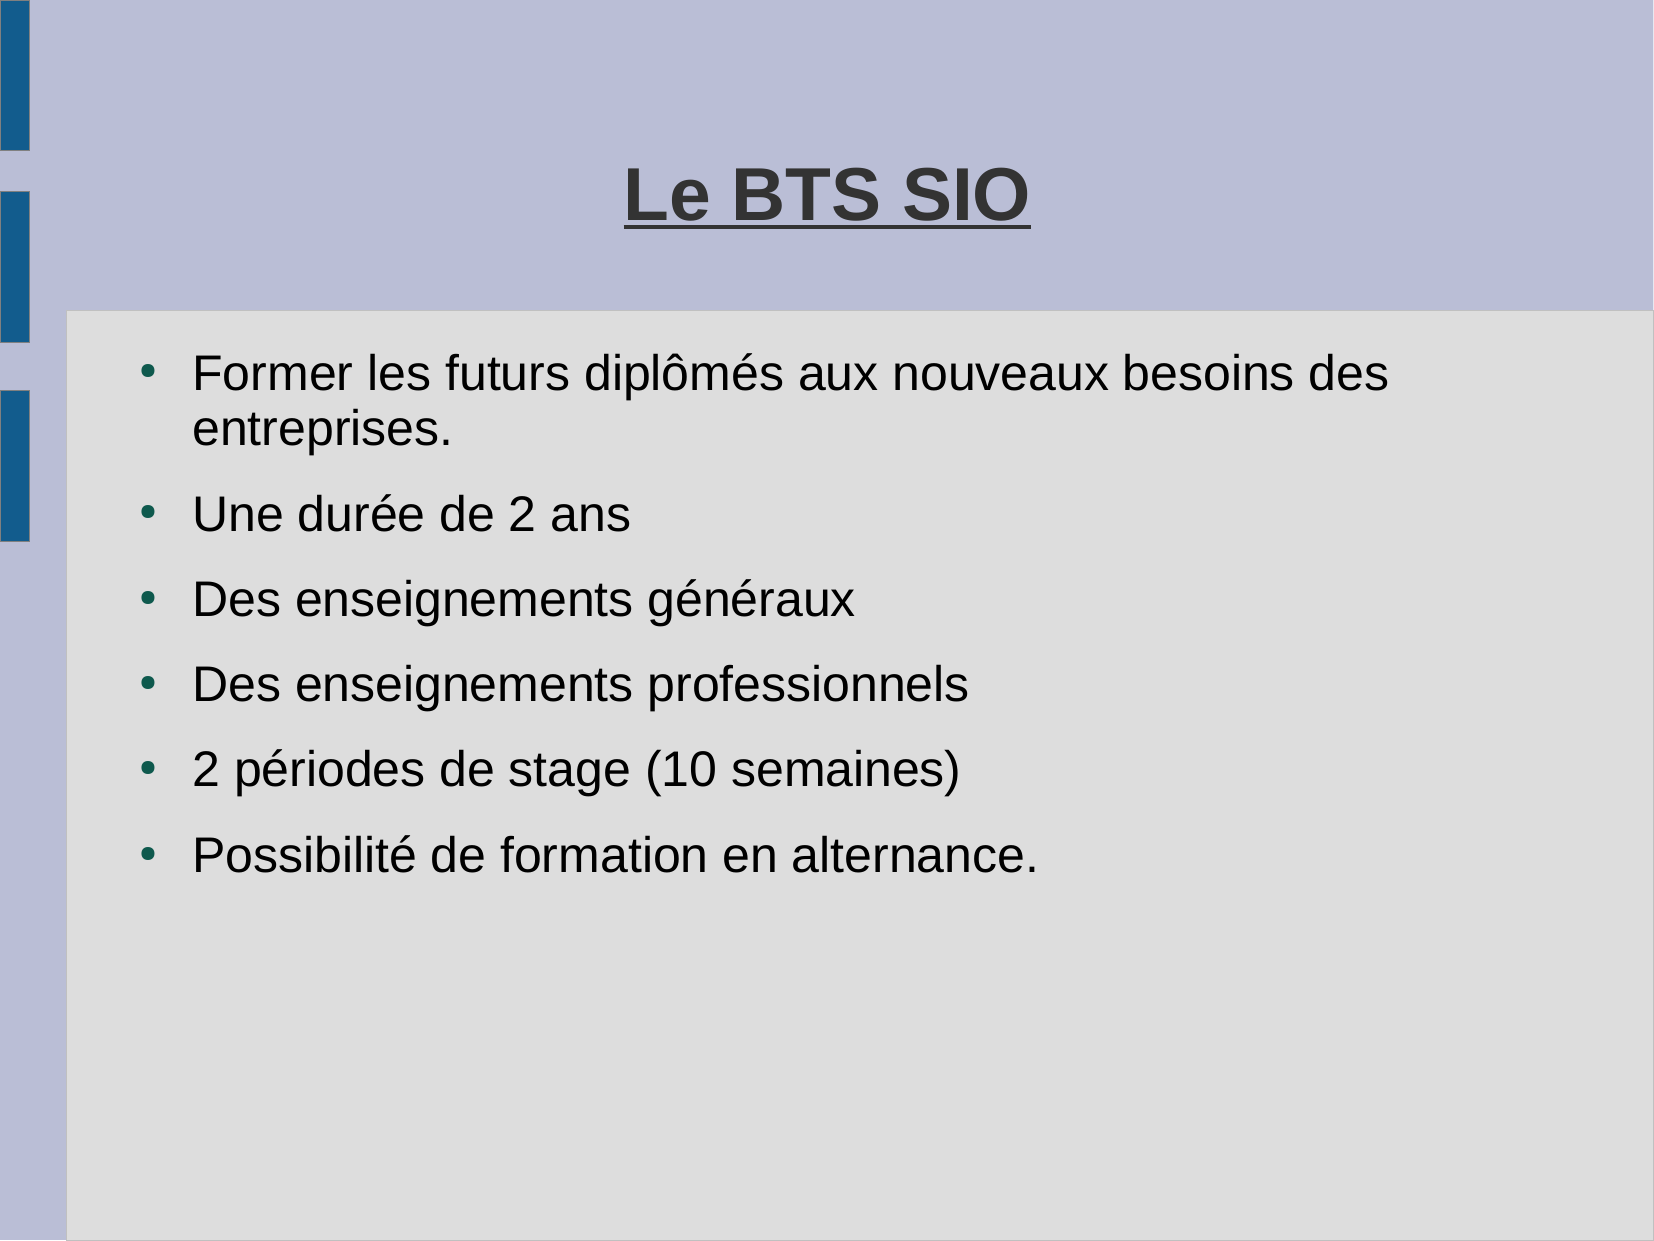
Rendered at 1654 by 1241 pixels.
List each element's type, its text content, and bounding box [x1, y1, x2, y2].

list Former les futurs diplômés aux nouveaux besoins des entreprises. Une durée de 2 ans Des enseignements généraux Des enseignements professionnels 2 périodes de stage (10 semaines) Possibilité de formation en alternance. [121, 344, 1534, 1127]
title Le BTS SIO [121, 91, 1534, 299]
